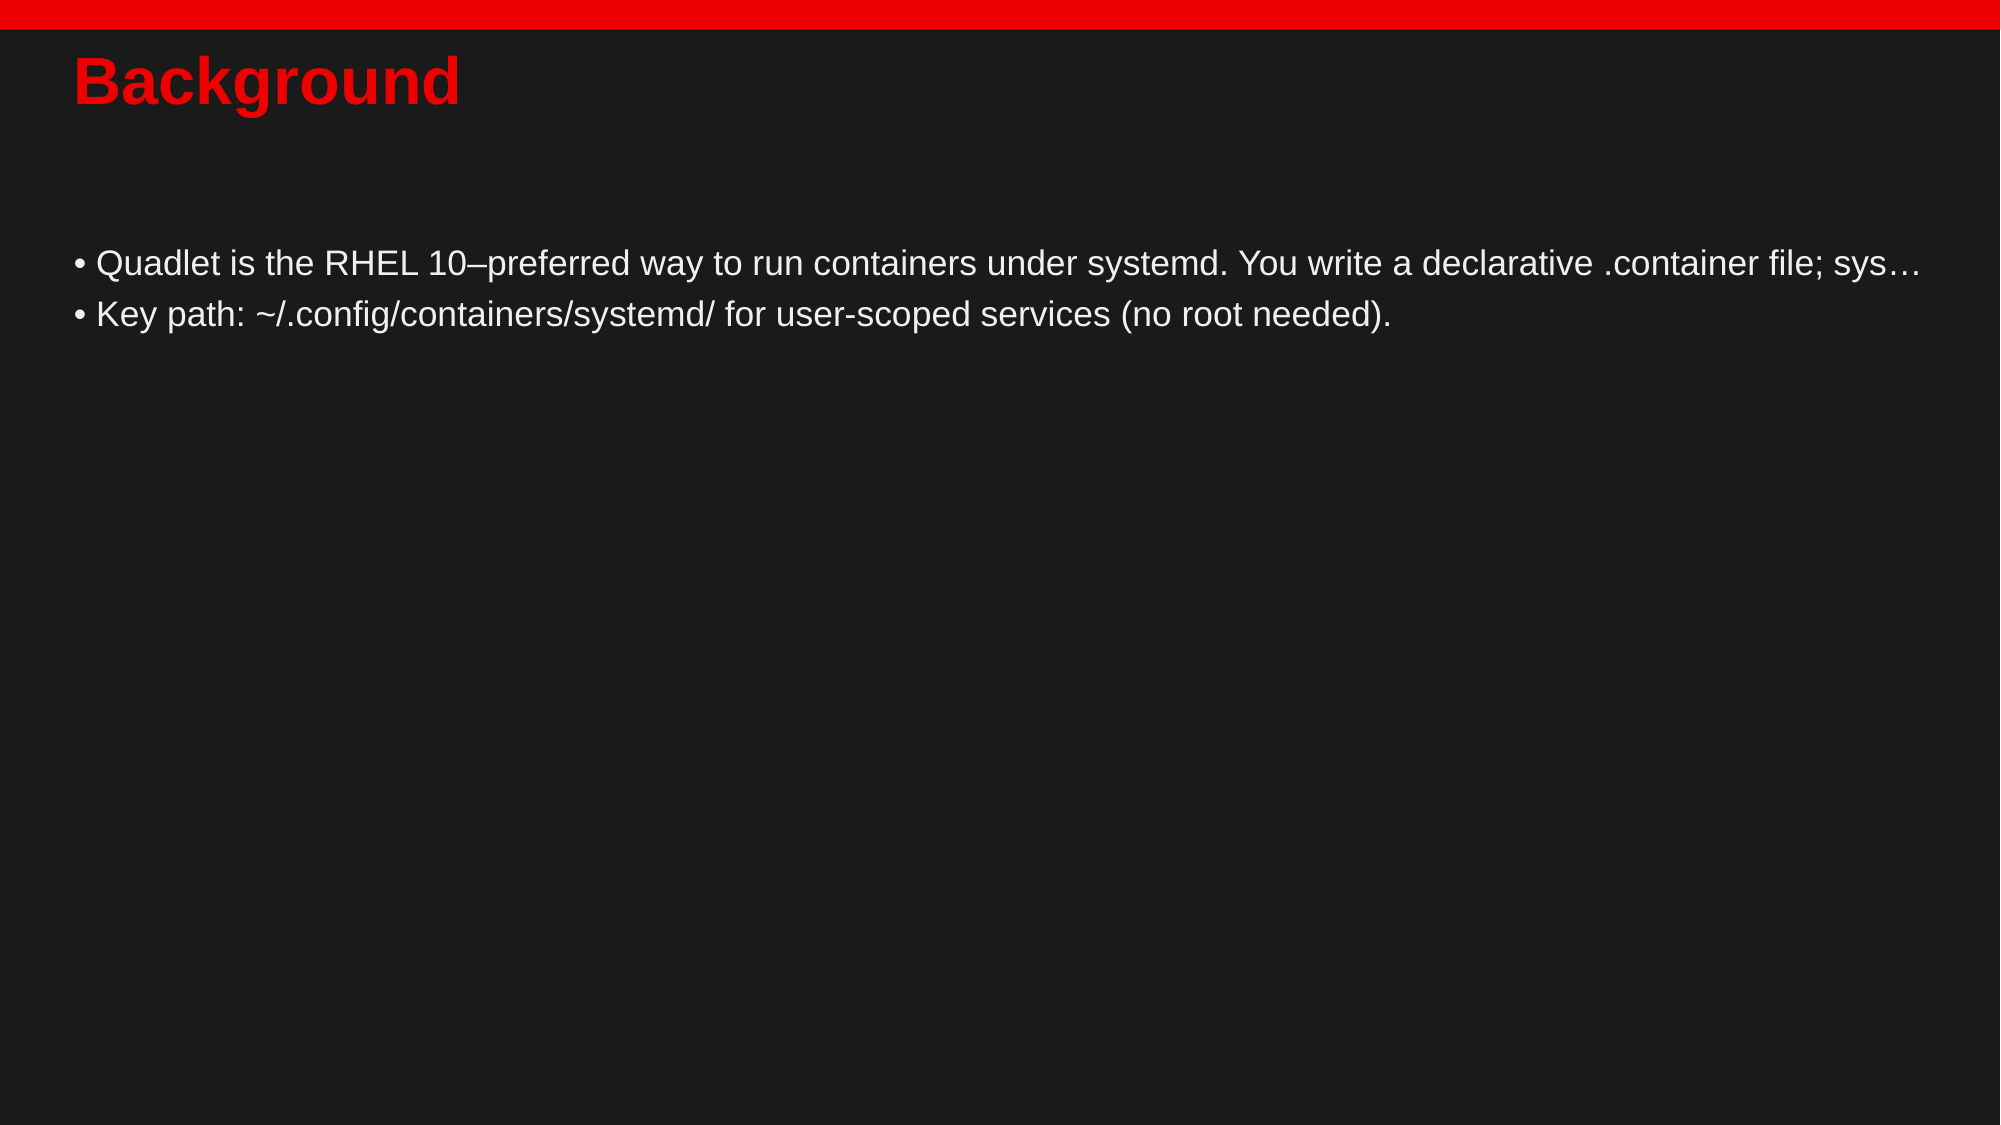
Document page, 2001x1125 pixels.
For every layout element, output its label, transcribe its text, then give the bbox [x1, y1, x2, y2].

text_box • Quadlet is the RHEL 10–preferred way to run containers under systemd. You write a declarative .container file; sys… • Key path: ~/.config/containers/systemd/ for user-scoped services (no root needed). [59, 236, 1942, 1037]
text_box Background [59, 36, 1942, 208]
text_box [0, 0, 2001, 30]
